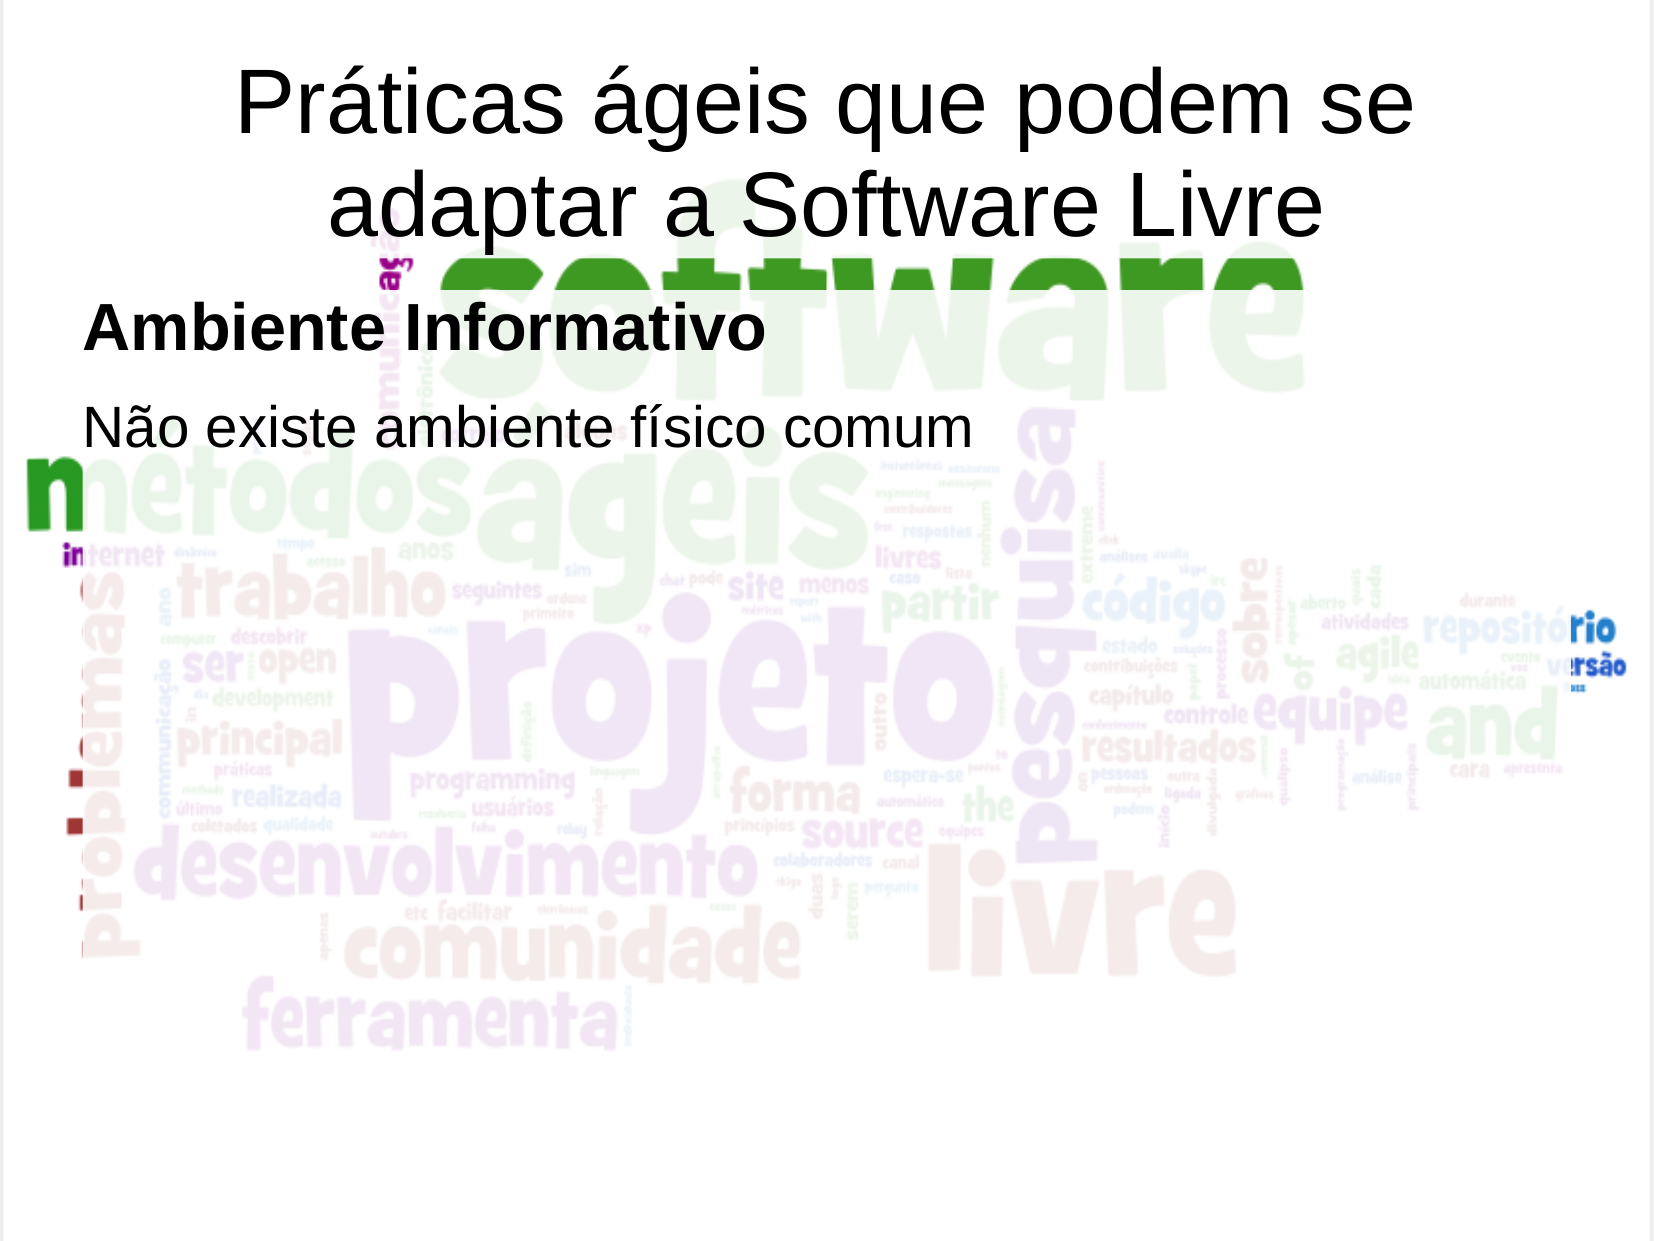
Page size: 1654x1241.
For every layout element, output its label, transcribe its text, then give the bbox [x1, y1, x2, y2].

list Ambiente Informativo Não existe ambiente físico comum [82, 290, 1571, 1094]
title Práticas ágeis que podem se adaptar a Software Livre [82, 47, 1571, 259]
picture [0, 0, 1654, 1241]
